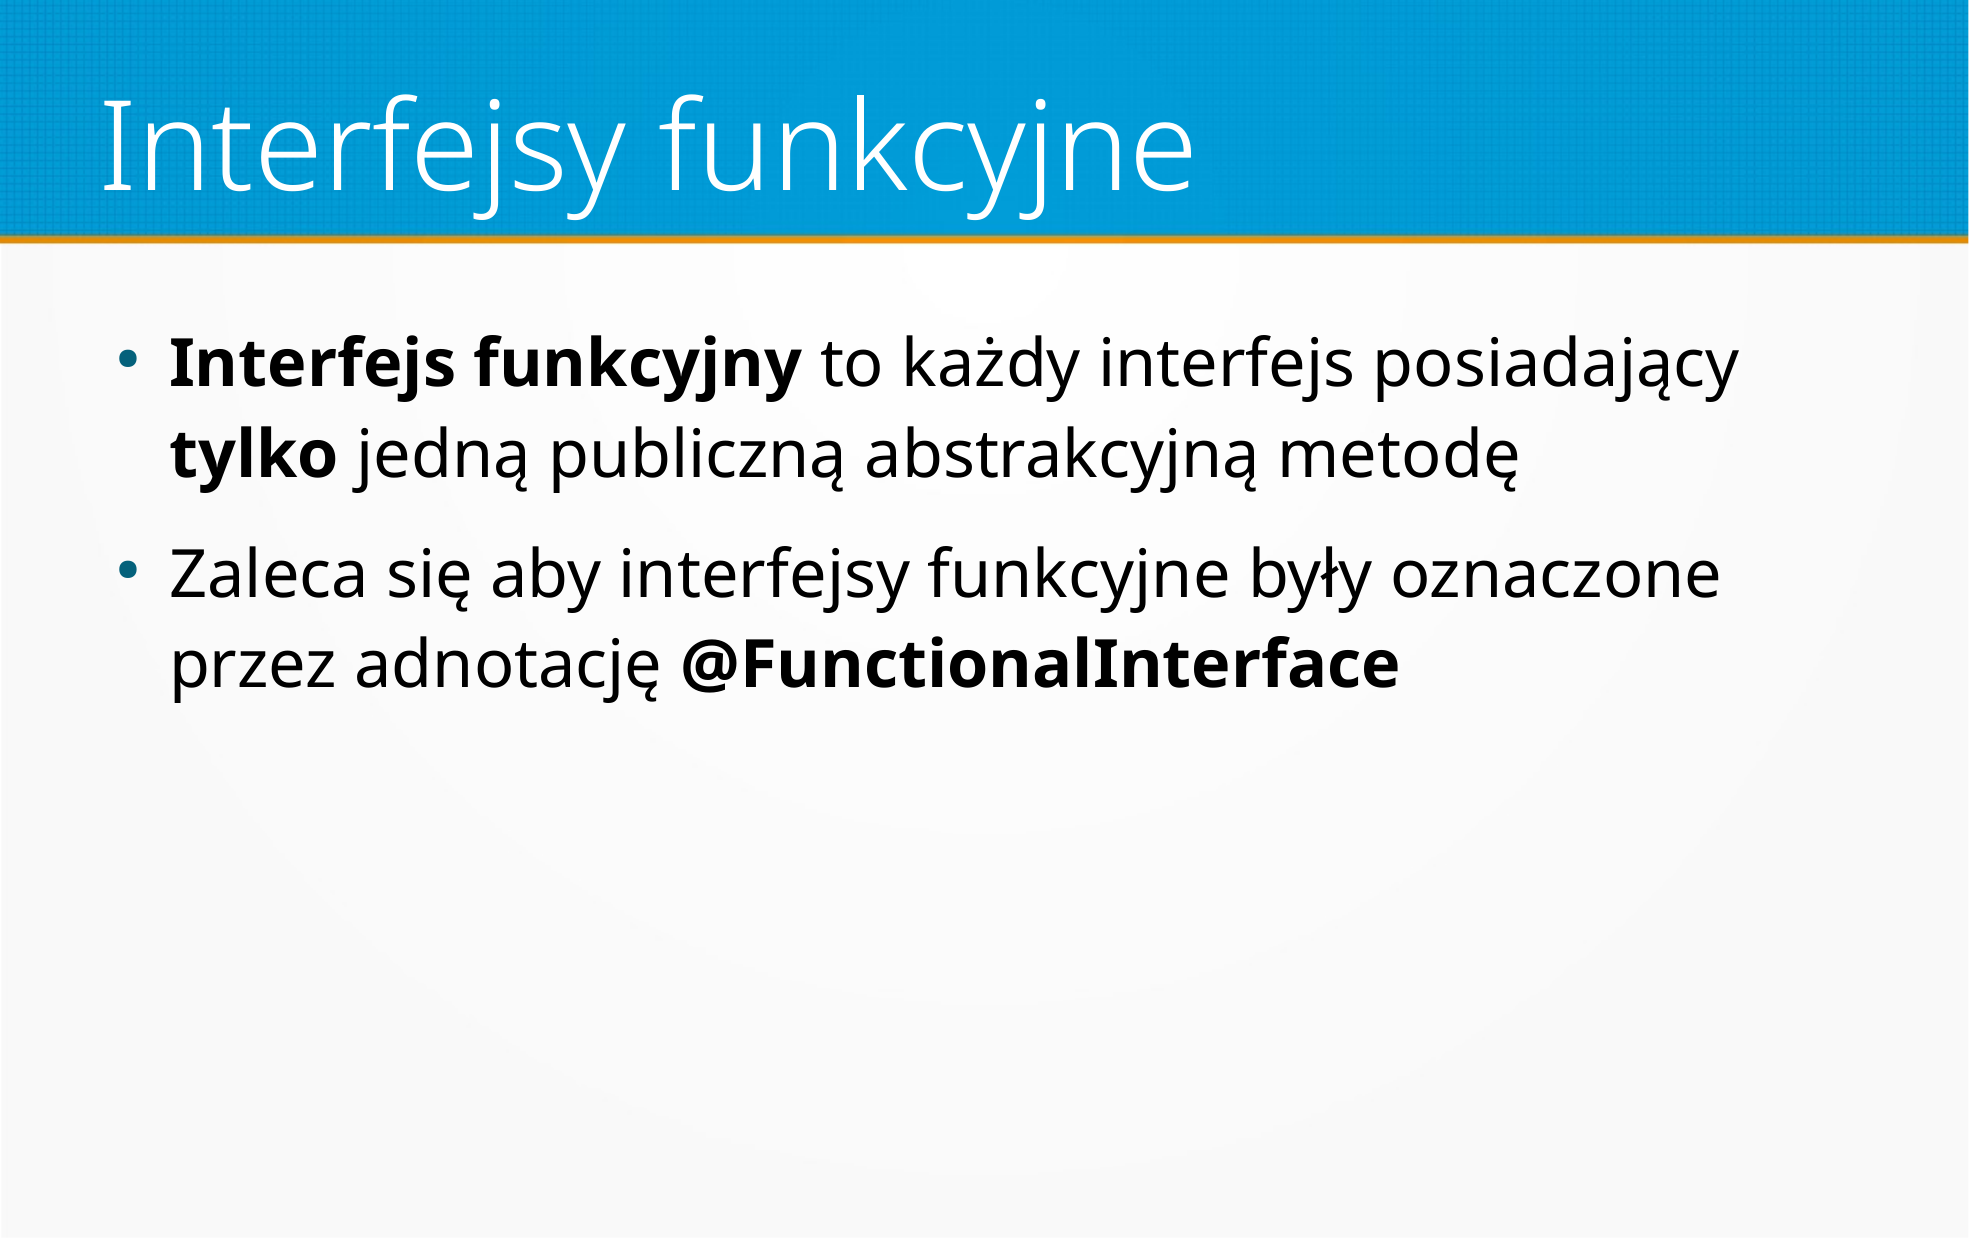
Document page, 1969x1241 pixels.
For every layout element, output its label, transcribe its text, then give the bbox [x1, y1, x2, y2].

picture [0, 233, 1969, 1241]
title Interfejsy funkcyjne [98, 19, 1870, 227]
list Interfejs funkcyjny to każdy interfejs posiadający tylko jedną publiczną abstrakcyjną metodę Zaleca się aby interfejsy funkcyjne były oznaczone przez adnotację @FunctionalInterface [98, 315, 1861, 1081]
